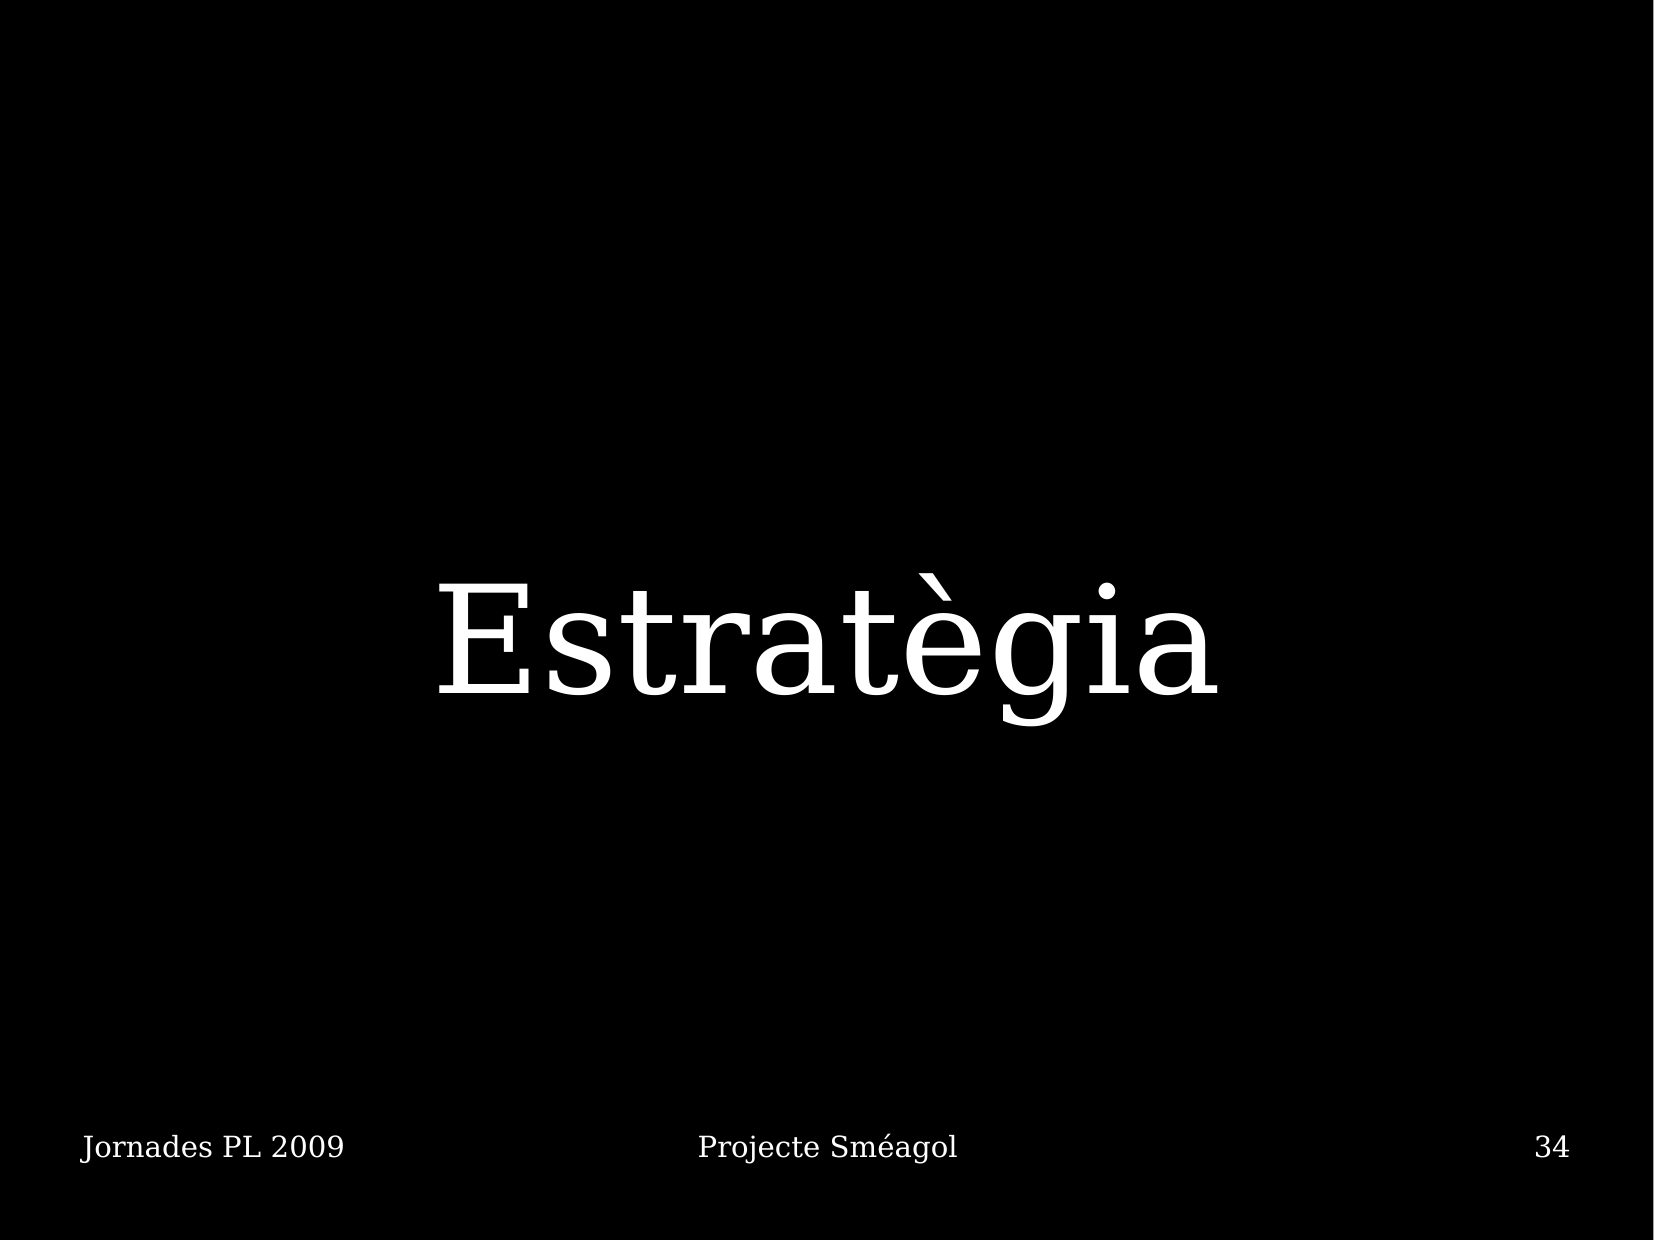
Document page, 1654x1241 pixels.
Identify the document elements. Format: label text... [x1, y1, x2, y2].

title Estratègia [82, 423, 1571, 817]
